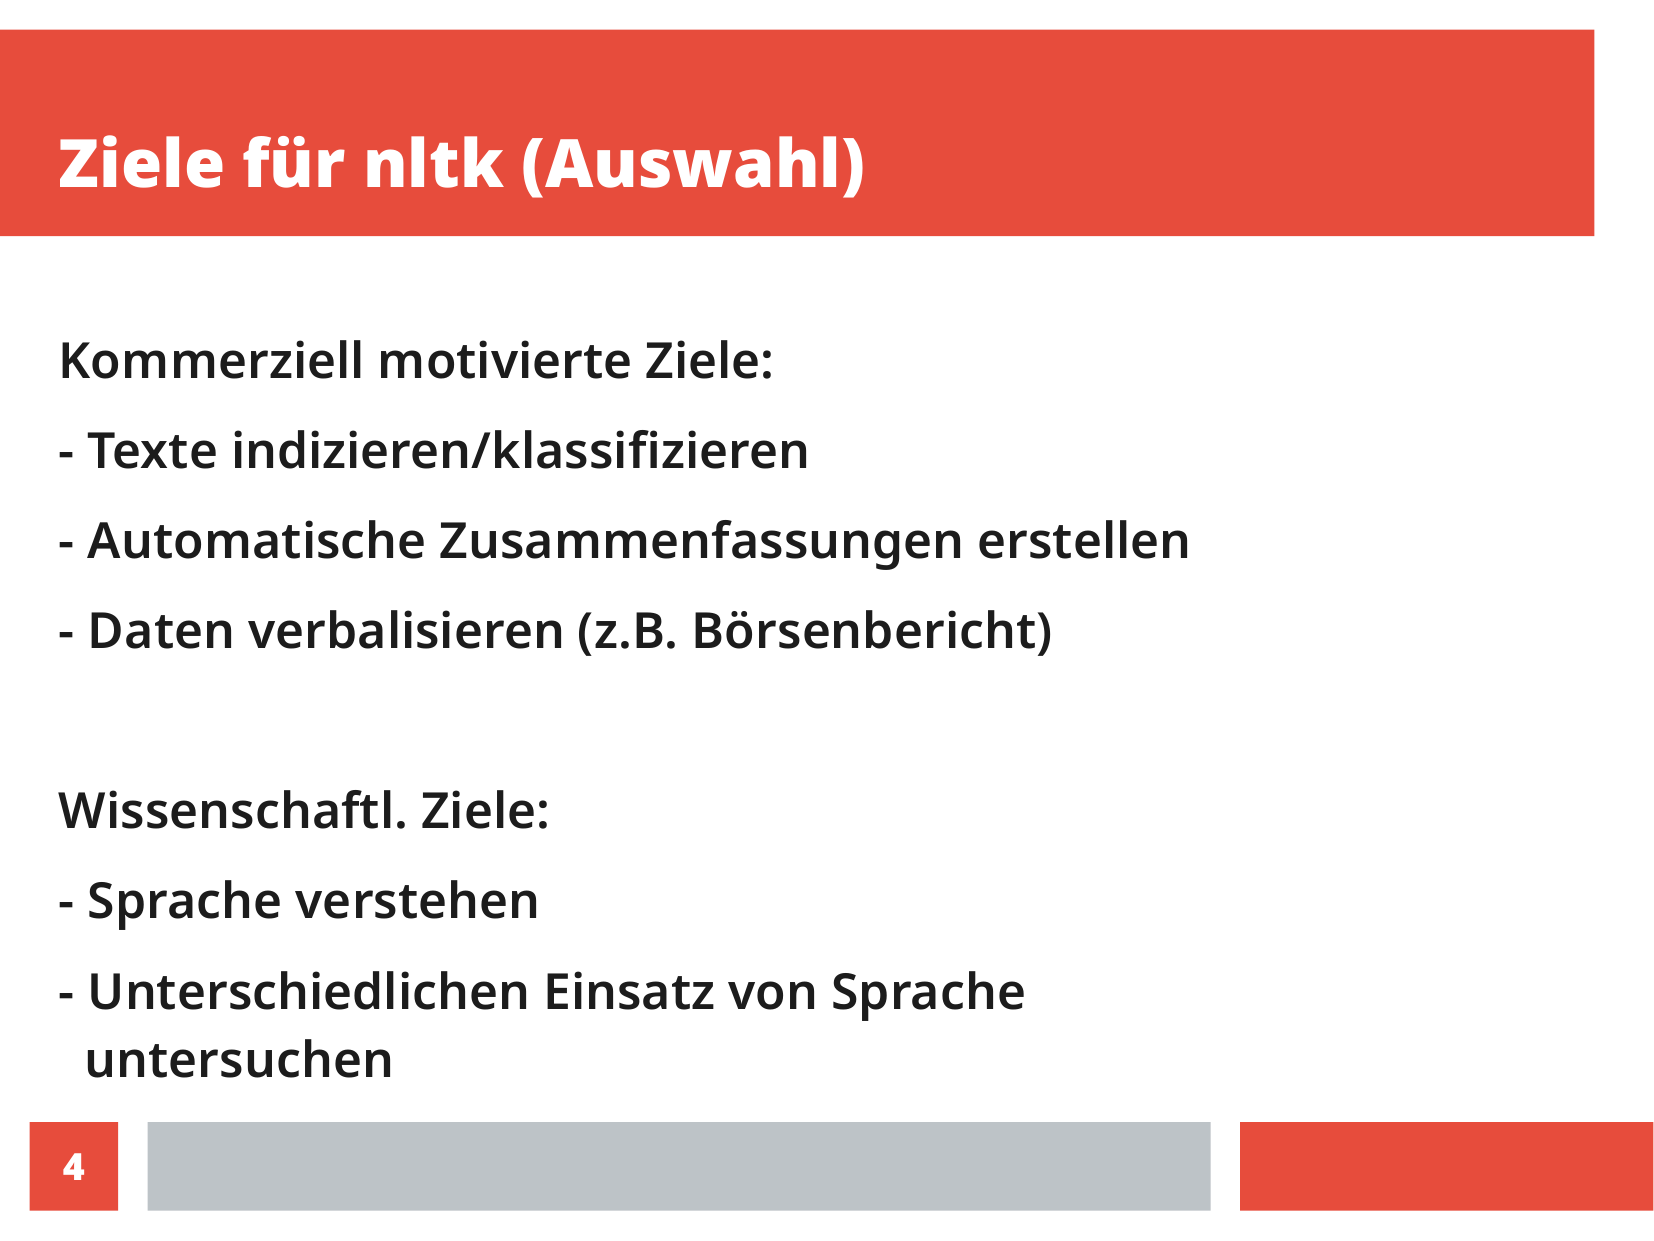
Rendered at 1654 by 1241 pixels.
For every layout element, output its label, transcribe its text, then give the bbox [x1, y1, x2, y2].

title Ziele für nltk (Auswahl) [59, 59, 1595, 207]
list Kommerziell motivierte Ziele: - Texte indizieren/klassifizieren - Automatische Zusammenfassungen erstellen - Daten verbalisieren (z.B. Börsenbericht) Wissenschaftl. Ziele: - Sprache verstehen - Unterschiedlichen Einsatz von Sprache untersuchen [59, 324, 1565, 1093]
